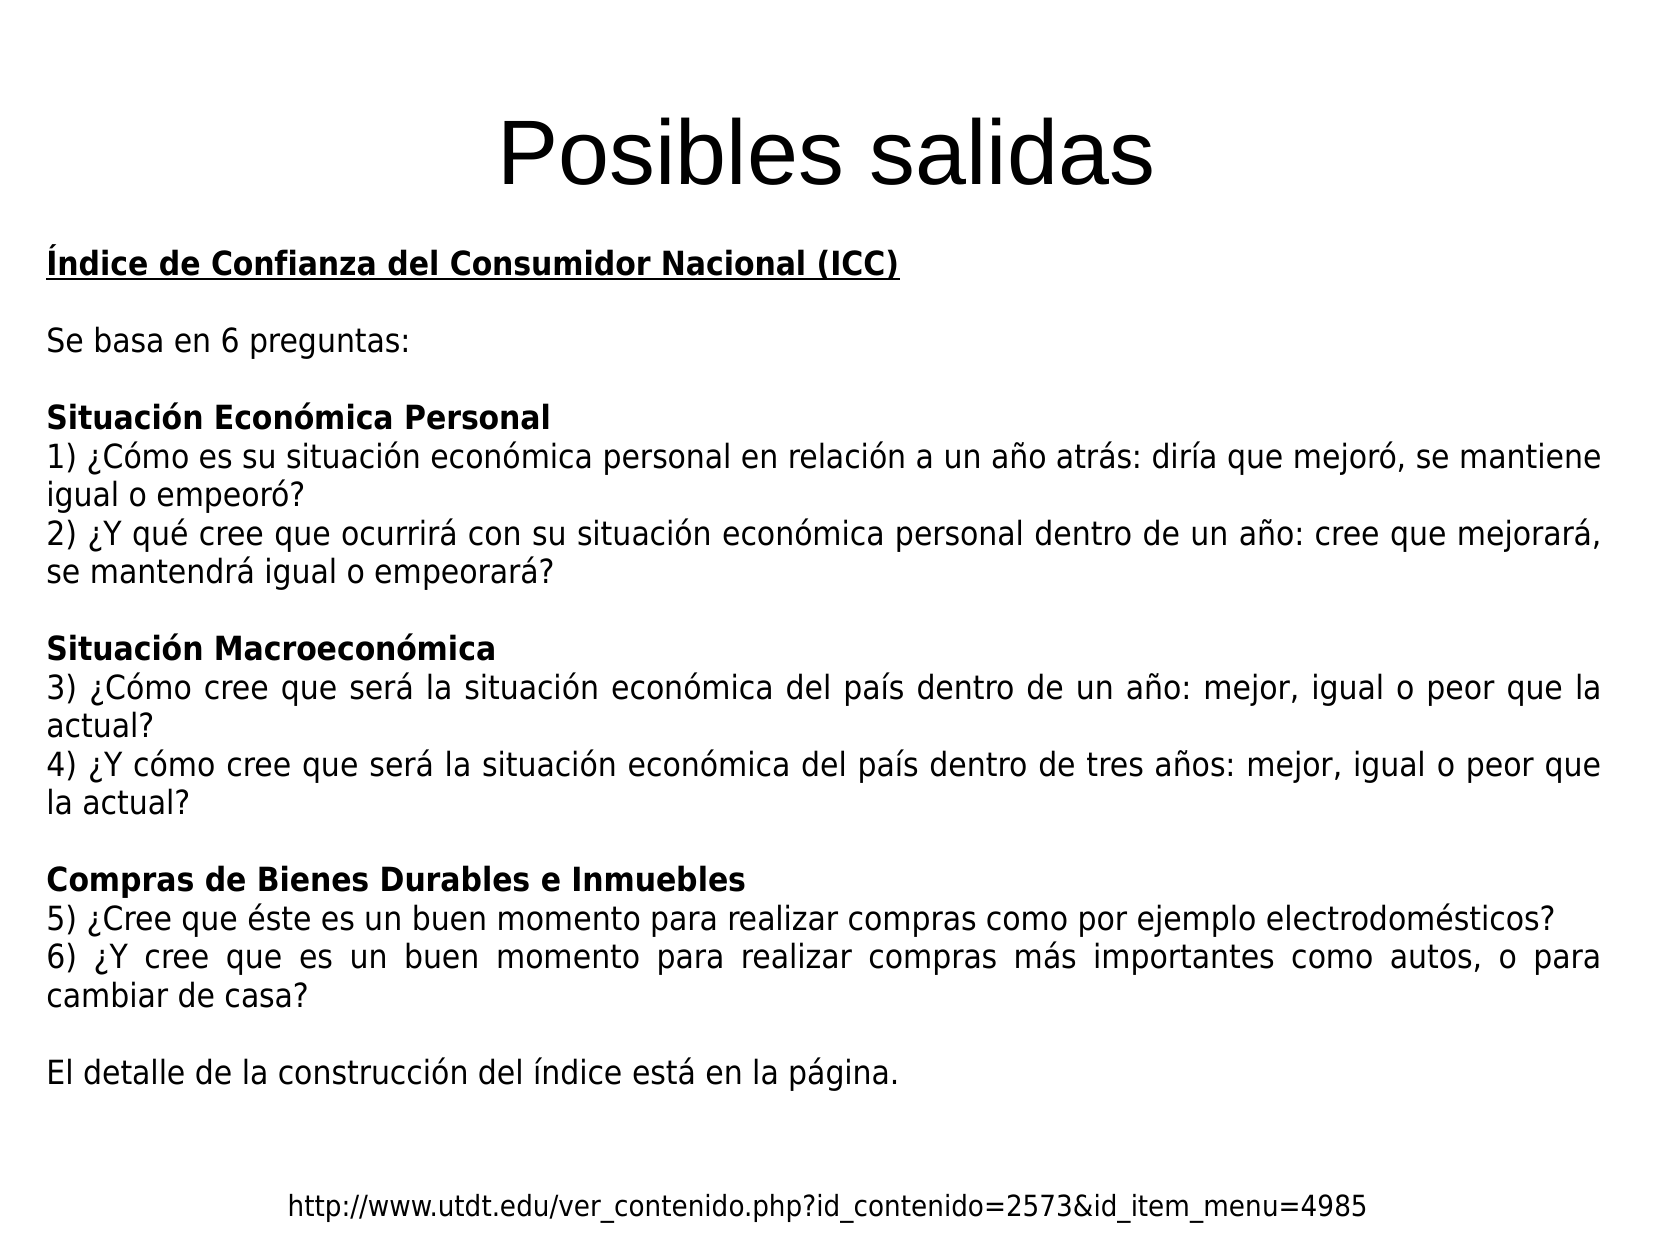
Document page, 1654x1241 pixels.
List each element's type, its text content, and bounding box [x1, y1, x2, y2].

title Posibles salidas [82, 49, 1571, 237]
text_box http://www.utdt.edu/ver_contenido.php?id_contenido=2573&id_item_menu=4985 [143, 1188, 1513, 1240]
text_box Índice de Confianza del Consumidor Nacional (ICC) Se basa en 6 preguntas: Situación Económica Personal 1) ¿Cómo es su situación económica personal en relación a un año atrás: diría que mejoró, se mantiene igual o empeoró? 2) ¿Y qué cree que ocurrirá con su situación económica personal dentro de un año: cree que mejorará, se mantendrá igual o empeorará? Situación Macroeconómica 3) ¿Cómo cree que será la situación económica del país dentro de un año: mejor, igual o peor que la actual? 4) ¿Y cómo cree que será la situación económica del país dentro de tres años: mejor, igual o peor que la actual? Compras de Bienes Durables e Inmuebles 5) ¿Cree que éste es un buen momento para realizar compras como por ejemplo electrodomésticos? 6) ¿Y cree que es un buen momento para realizar compras más importantes como autos, o para cambiar de casa? El detalle de la construcción del índice está en la página. [31, 237, 1619, 1188]
